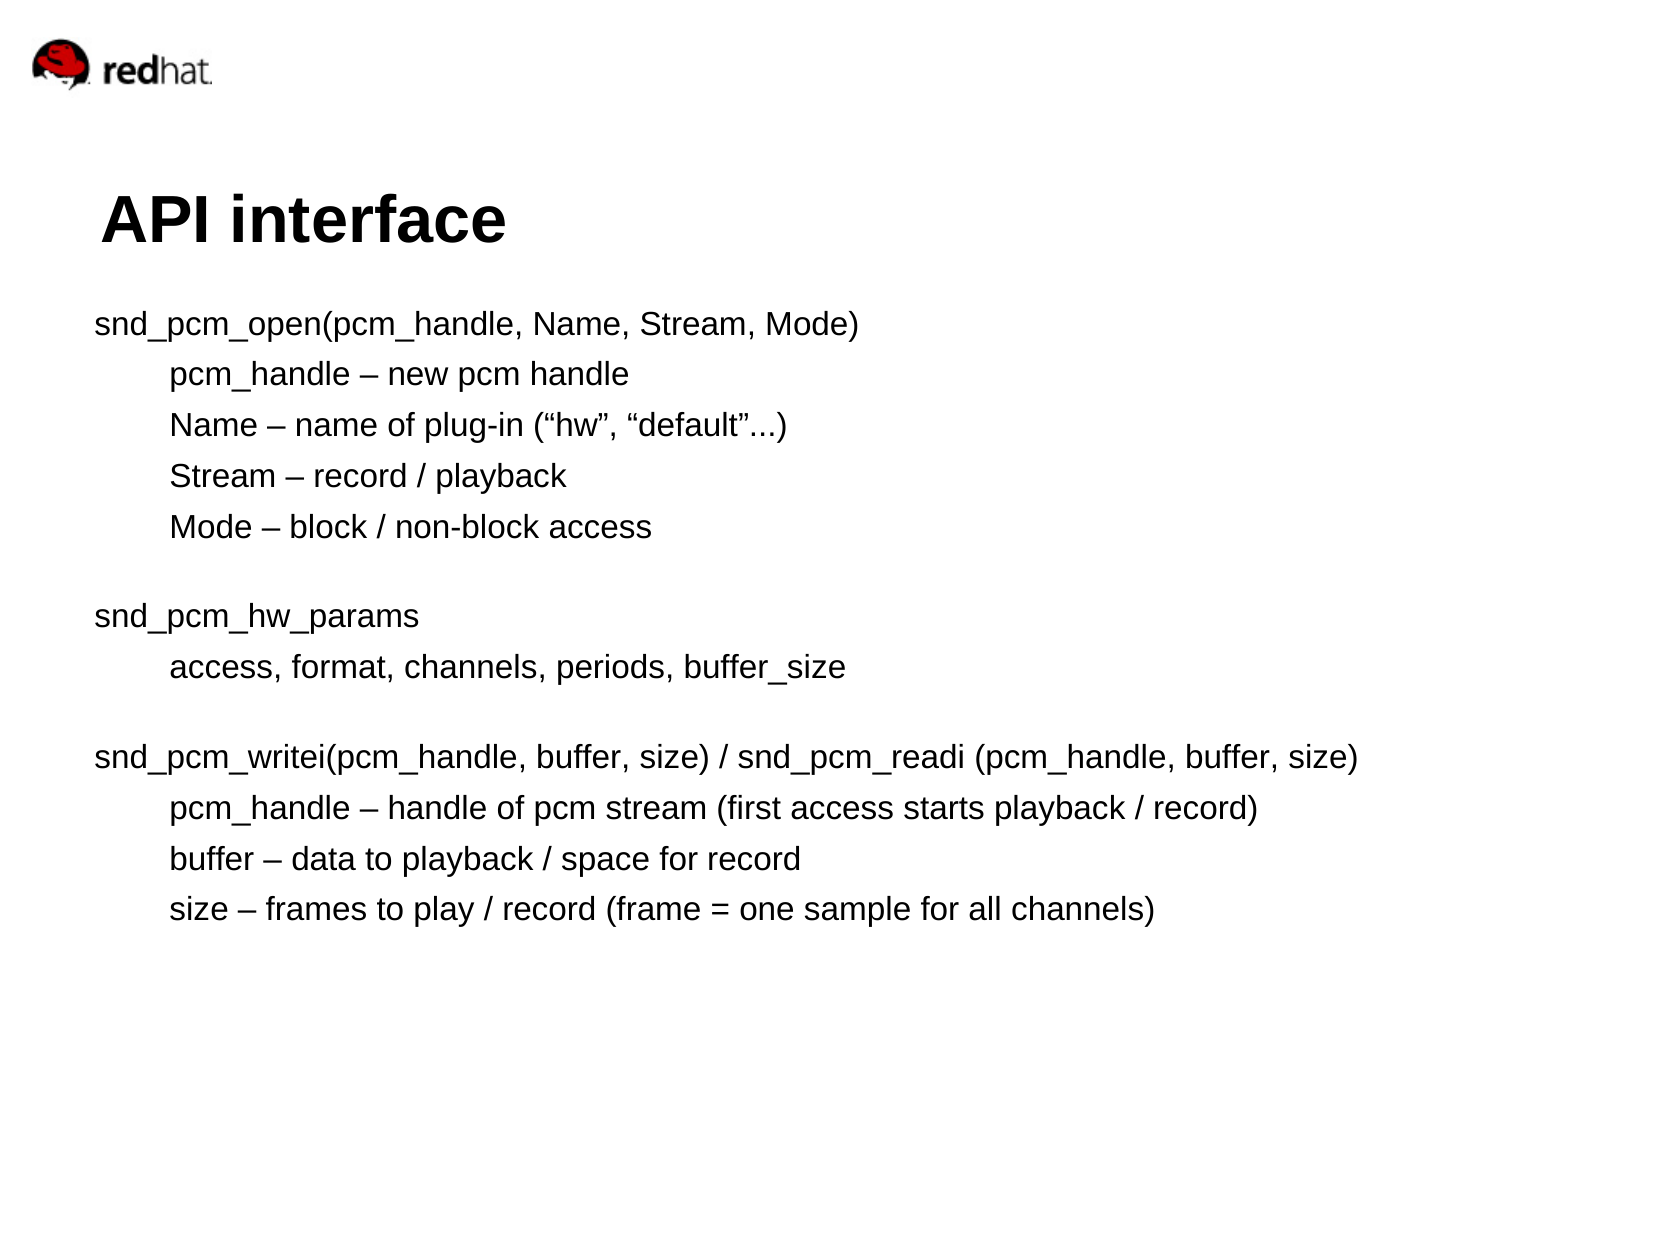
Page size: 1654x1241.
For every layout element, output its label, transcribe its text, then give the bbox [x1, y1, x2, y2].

picture [31, 37, 212, 98]
list snd_pcm_open(pcm_handle, Name, Stream, Mode) pcm_handle – new pcm handle Name – name of plug-in (“hw”, “default”...) Stream – record / playback Mode – block / non-block access snd_pcm_hw_params access, format, channels, periods, buffer_size snd_pcm_writei(pcm_handle, buffer, size) / snd_pcm_readi (pcm_handle, buffer, size) pcm_handle – handle of pcm stream (first access starts playback / record) buffer – data to playback / space for record size – frames to play / record (frame = one sample for all channels) [94, 304, 1500, 1174]
title API interface [100, 164, 1506, 275]
